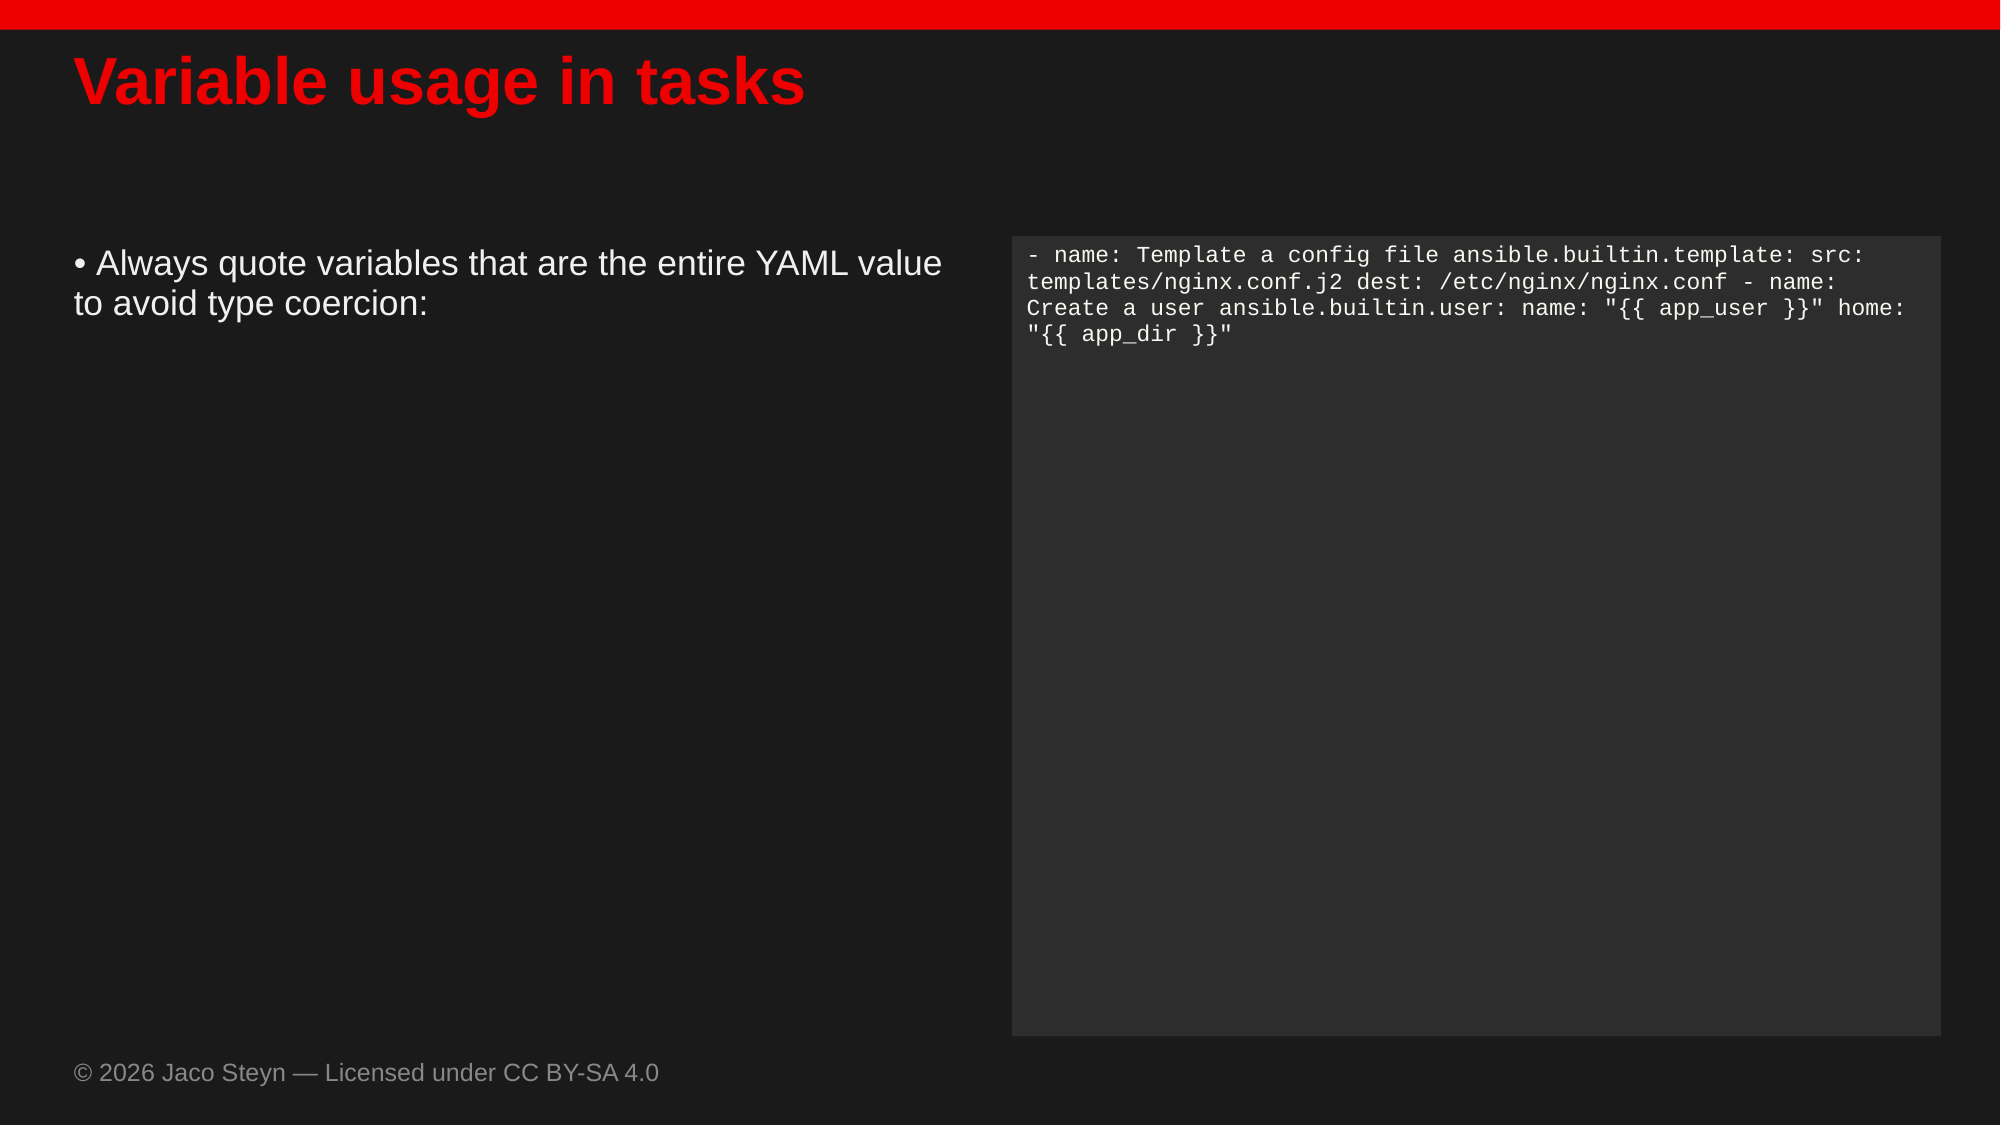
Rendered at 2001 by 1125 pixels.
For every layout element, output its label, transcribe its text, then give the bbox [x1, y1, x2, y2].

text_box • Always quote variables that are the entire YAML value to avoid type coercion: [59, 236, 989, 1037]
text_box © 2026 Jaco Steyn — Licensed under CC BY-SA 4.0 [59, 1051, 1942, 1093]
text_box [0, 0, 2001, 30]
text_box Variable usage in tasks [59, 36, 1942, 208]
text_box - name: Template a config file ansible.builtin.template: src: templates/nginx.conf.j2 dest: /etc/nginx/nginx.conf - name: Create a user ansible.builtin.user: name: "{{ app_user }}" home: "{{ app_dir }}" [1011, 236, 1942, 1037]
